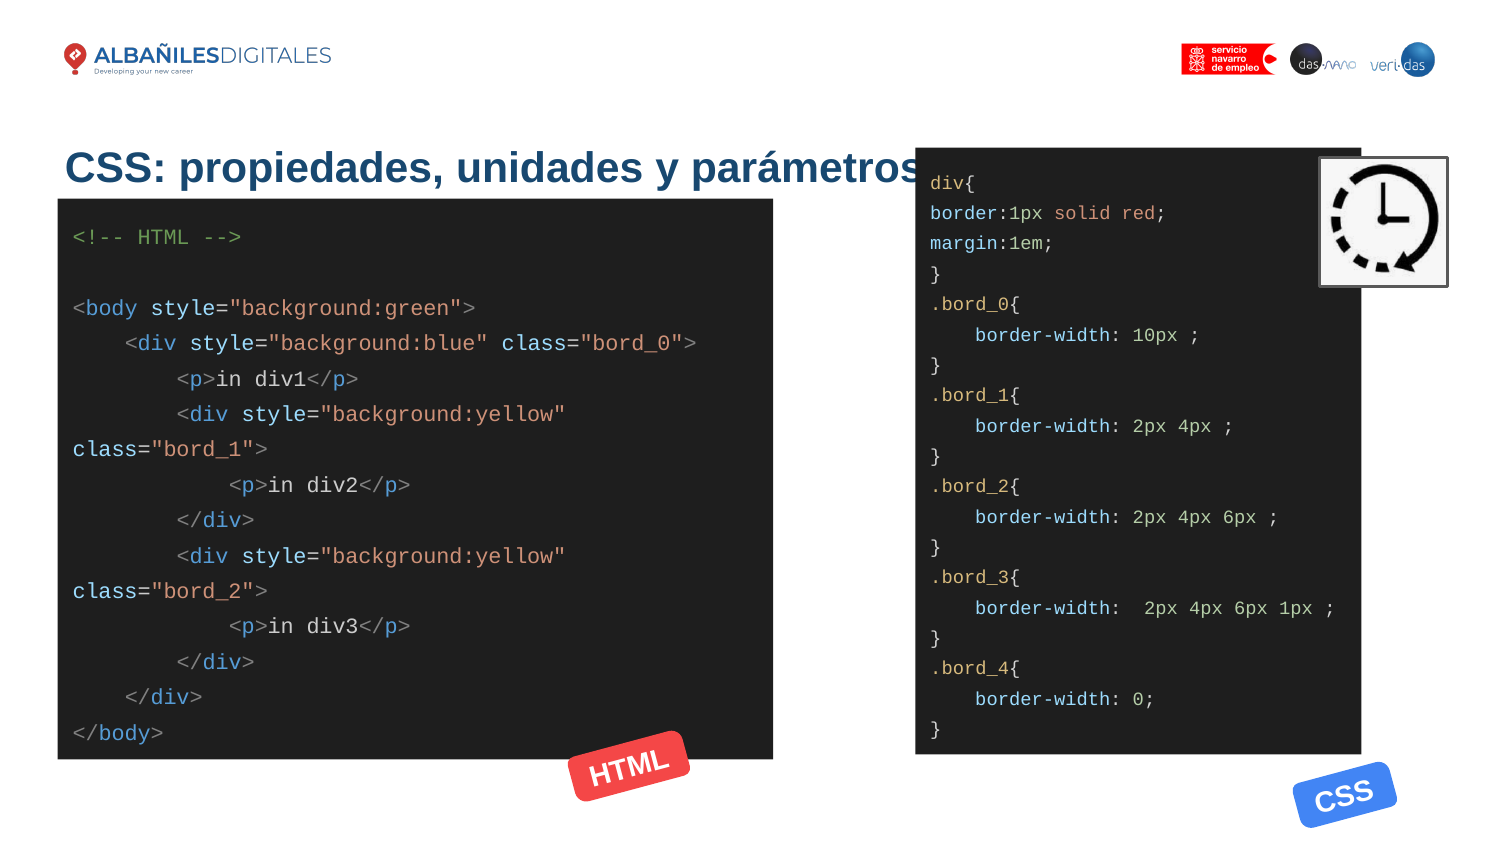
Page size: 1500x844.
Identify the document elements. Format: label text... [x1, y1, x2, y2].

text_box HTML [567, 730, 690, 802]
picture [1370, 42, 1435, 77]
picture [1181, 43, 1277, 75]
text_box div{ border:1px solid red; margin:1em; } .bord_0{ border-width: 10px ; } .bord_1{ border-width: 2px 4px ; } .bord_2{ border-width: 2px 4px 6px ; } .bord_3{ border-width: 2px 4px 6px 1px ; } .bord_4{ border-width: 0; } [915, 147, 1362, 755]
text_box CSS: propiedades, unidades y parámetros compuestos. [64, 129, 1461, 192]
picture [1321, 159, 1447, 286]
picture [1290, 43, 1356, 75]
text_box <!-- HTML --> <body style="background:green"> <div style="background:blue" class="bord_0"> <p>in div1</p> <div style="background:yellow" class="bord_1"> <p>in div2</p> </div> <div style="background:yellow" class="bord_2"> <p>in div3</p> </div> </div> </body> [57, 198, 774, 760]
text_box CSS [1292, 761, 1397, 828]
picture [64, 43, 332, 75]
